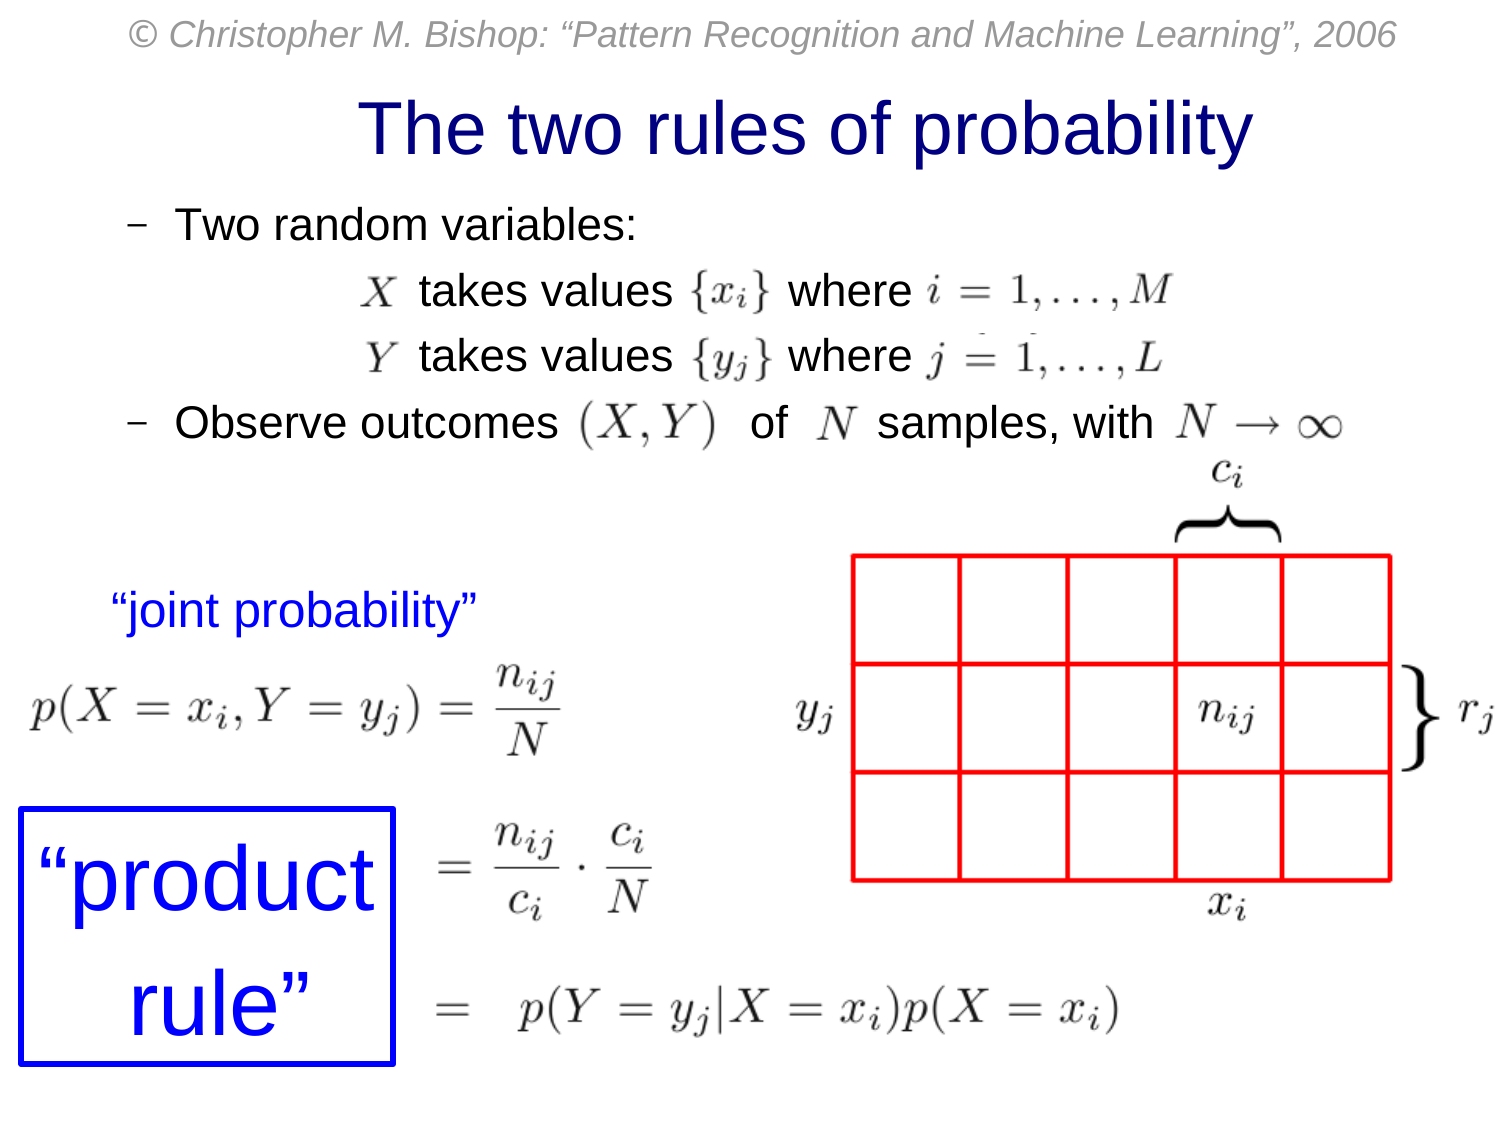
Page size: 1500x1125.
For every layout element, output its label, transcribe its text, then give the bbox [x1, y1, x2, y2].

text_box “joint probability” [96, 569, 493, 645]
picture [926, 267, 1174, 311]
picture [434, 817, 674, 928]
picture [28, 655, 565, 770]
picture [360, 267, 399, 313]
picture [684, 261, 772, 319]
picture [578, 390, 719, 457]
title The two rules of probability [149, 90, 1463, 179]
picture [810, 396, 865, 451]
picture [690, 329, 772, 388]
picture [787, 455, 1500, 927]
picture [1166, 393, 1348, 454]
picture [363, 337, 401, 377]
picture [432, 975, 1125, 1042]
text_box © Christopher M. Bishop: “Pattern Recognition and Machine Learning”, 2006 [112, 0, 1500, 90]
text_box “product rule” [21, 808, 394, 1065]
list Two random variables: takes values where takes values where Observe outcomes of samples, with [37, 187, 1500, 1125]
picture [924, 333, 1164, 384]
